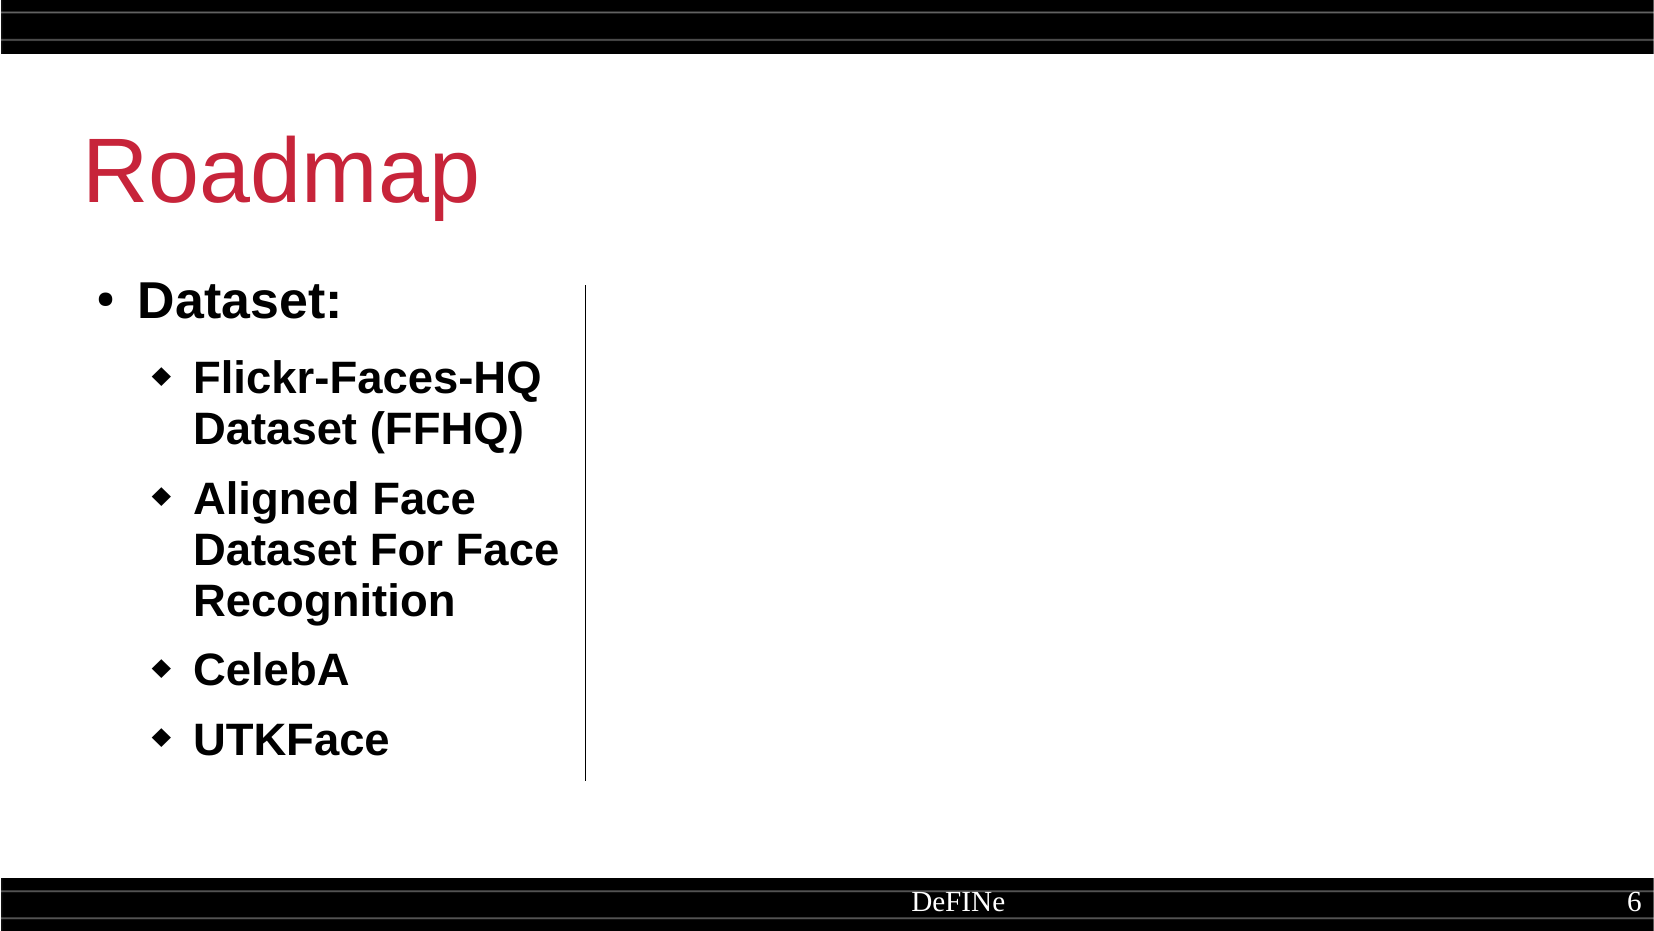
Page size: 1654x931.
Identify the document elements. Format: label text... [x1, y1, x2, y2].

list Dataset: Flickr-Faces-HQ Dataset (FFHQ) Aligned Face Dataset For Face Recognition CelebA UTKFace [82, 271, 562, 811]
picture [1, 878, 1654, 931]
picture [1, 0, 1654, 54]
title Roadmap [82, 92, 1571, 249]
